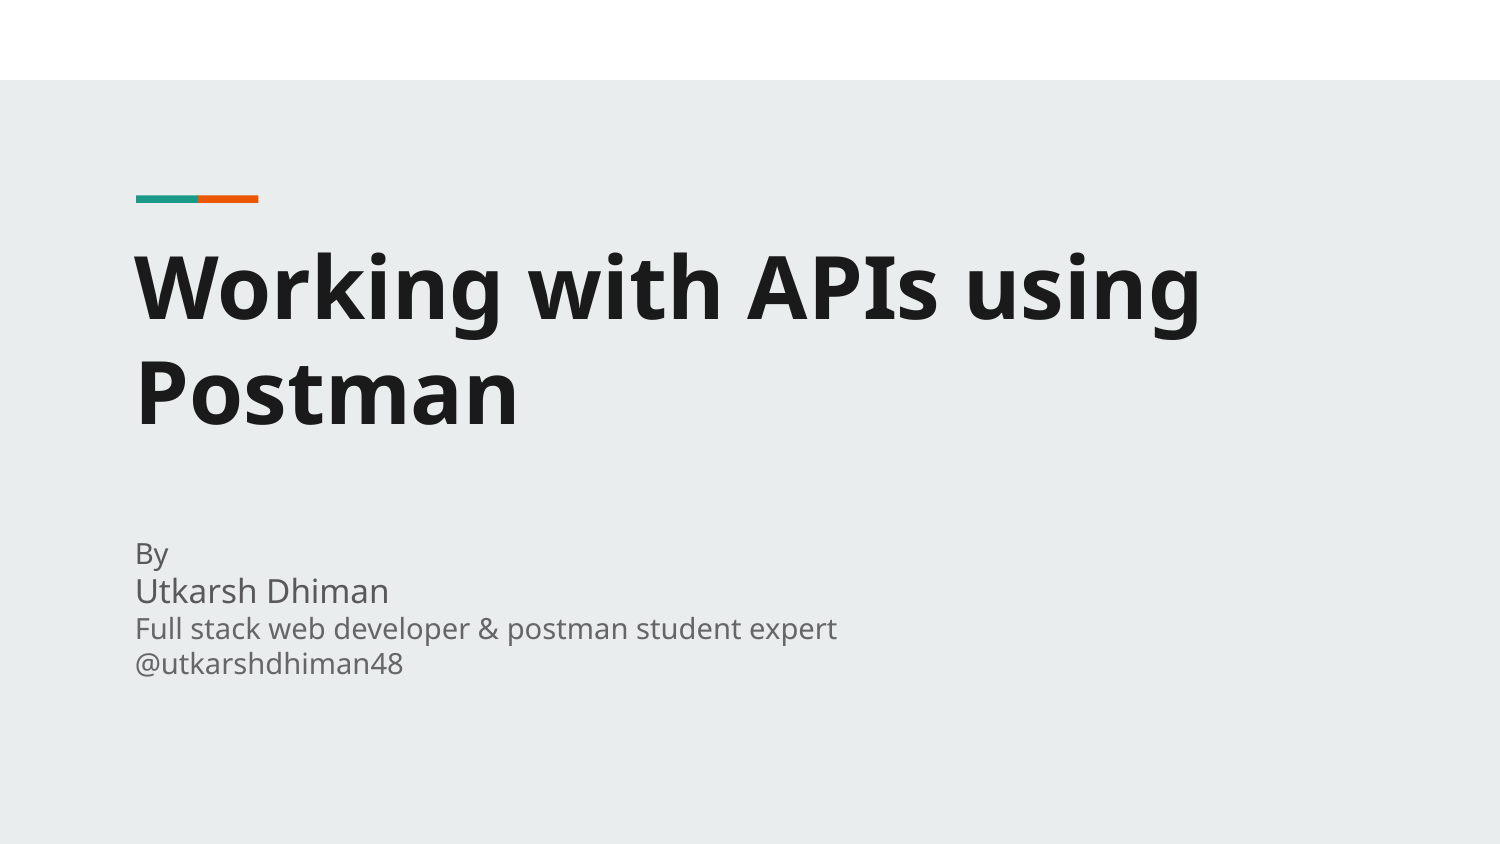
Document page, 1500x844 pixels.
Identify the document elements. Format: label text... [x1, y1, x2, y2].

subtitle By Utkarsh Dhiman Full stack web developer & postman student expert @utkarshdhiman48 [119, 520, 1381, 844]
title Working with APIs using Postman [119, 216, 1381, 490]
